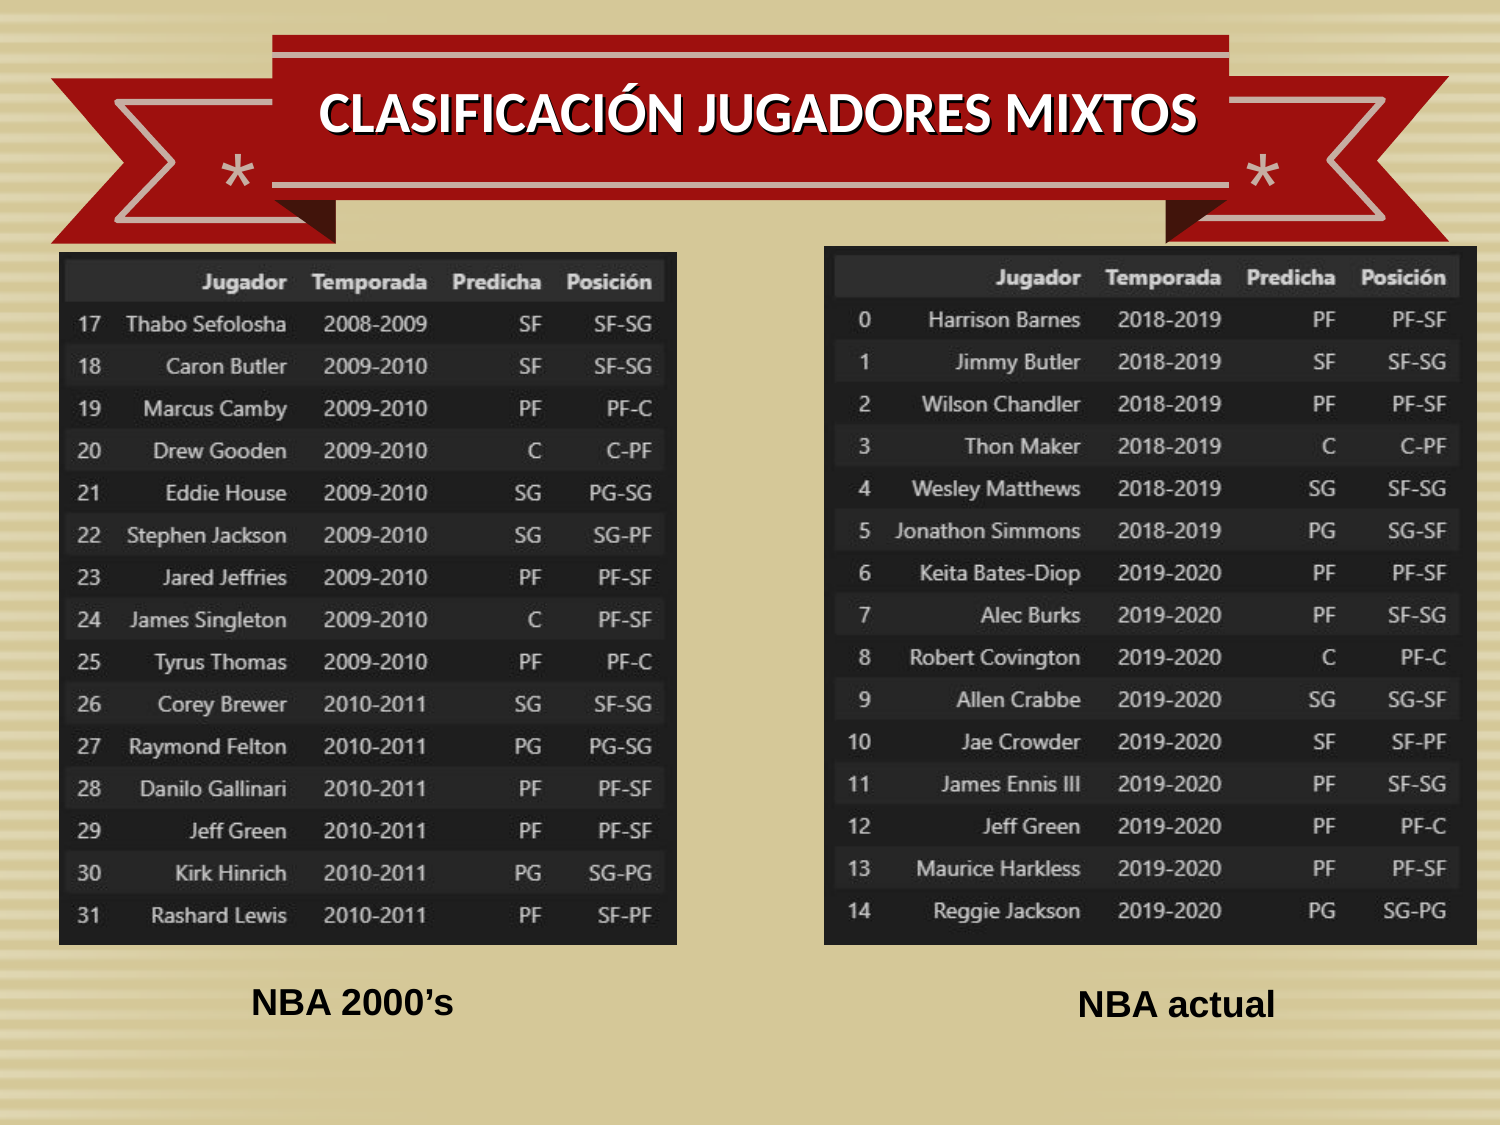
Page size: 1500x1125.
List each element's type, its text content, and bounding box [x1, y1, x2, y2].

text_box NBA 2000’s [236, 974, 469, 1032]
picture [0, 0, 1500, 1125]
text_box NBA actual [1062, 976, 1296, 1034]
title CLASIFICACIÓN JUGADORES MIXTOS [236, 59, 1211, 178]
